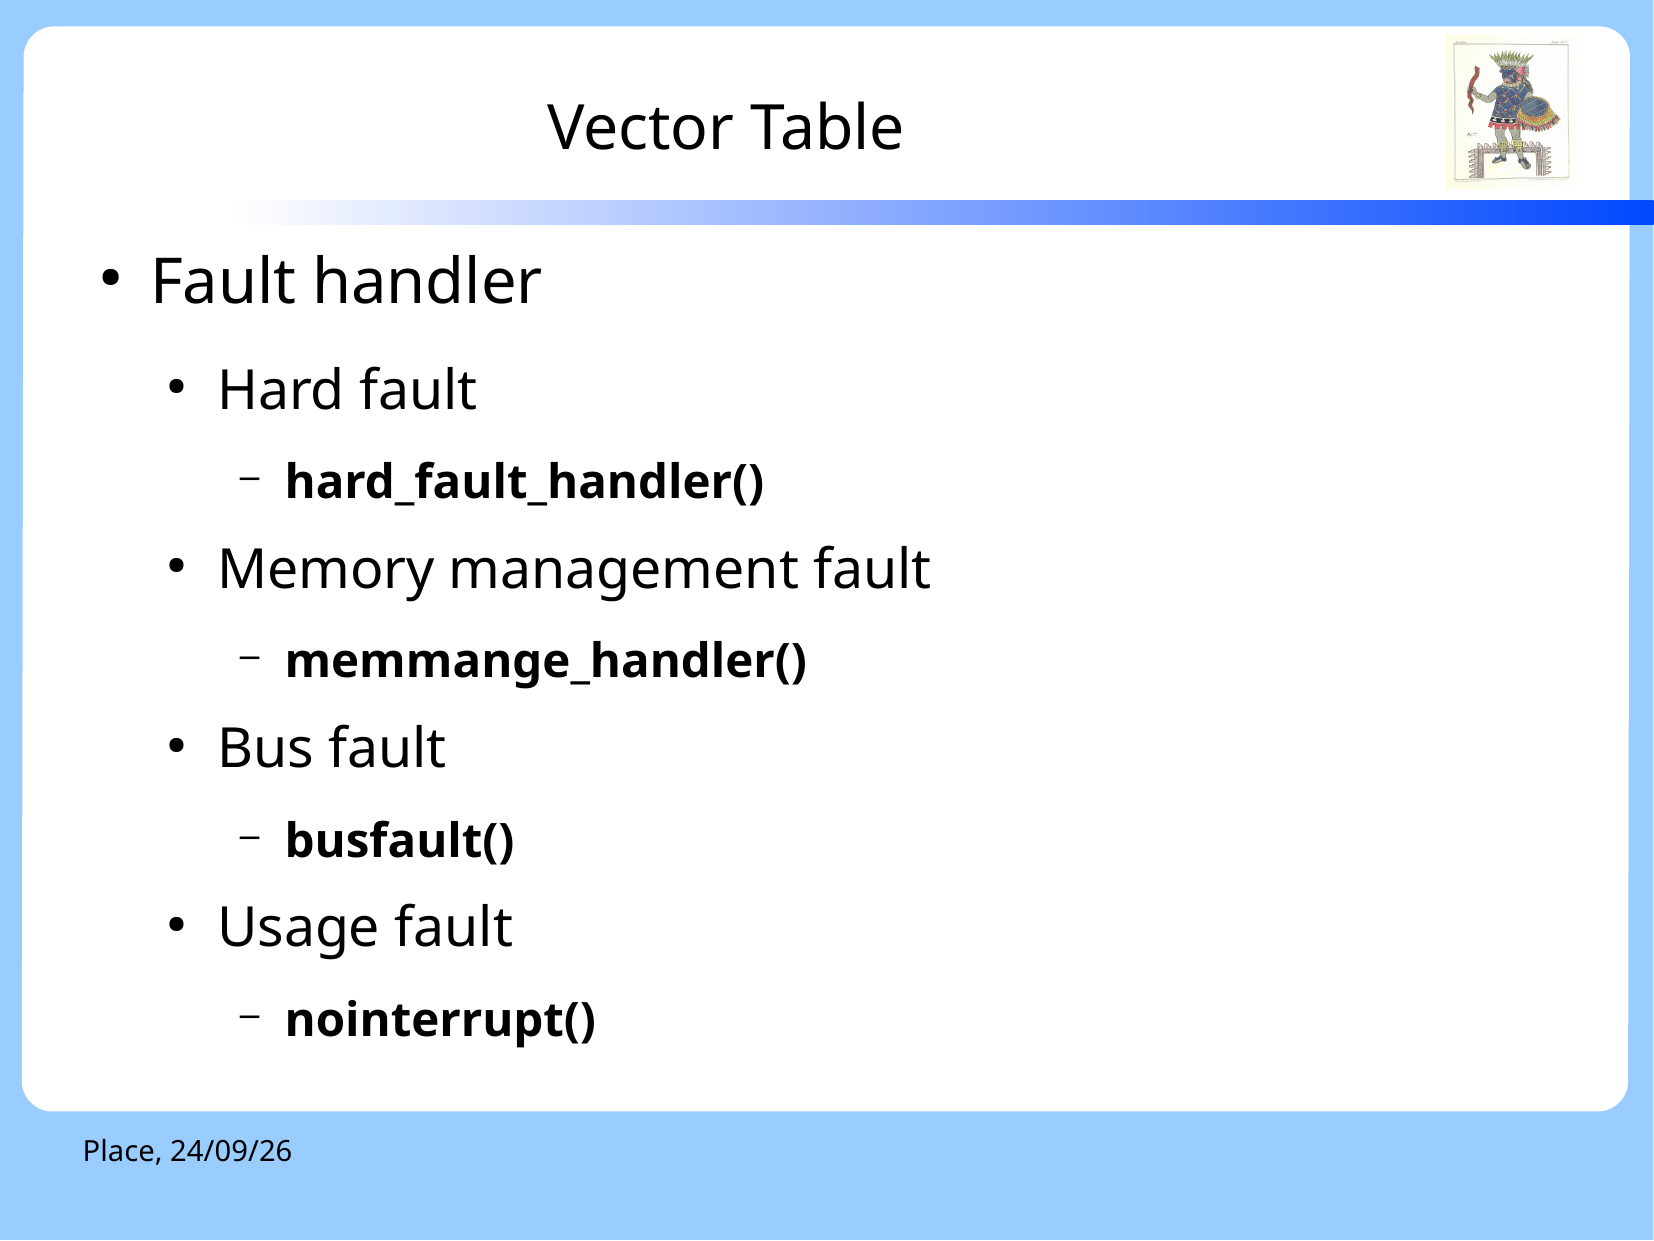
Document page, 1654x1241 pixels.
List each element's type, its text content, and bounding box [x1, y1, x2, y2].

picture [1446, 35, 1577, 189]
title Vector Table [82, 49, 1371, 201]
list Fault handler Hard fault hard_fault_handler() Memory management fault memmange_handler() Bus fault busfault() Usage fault nointerrupt() [82, 236, 1571, 1055]
